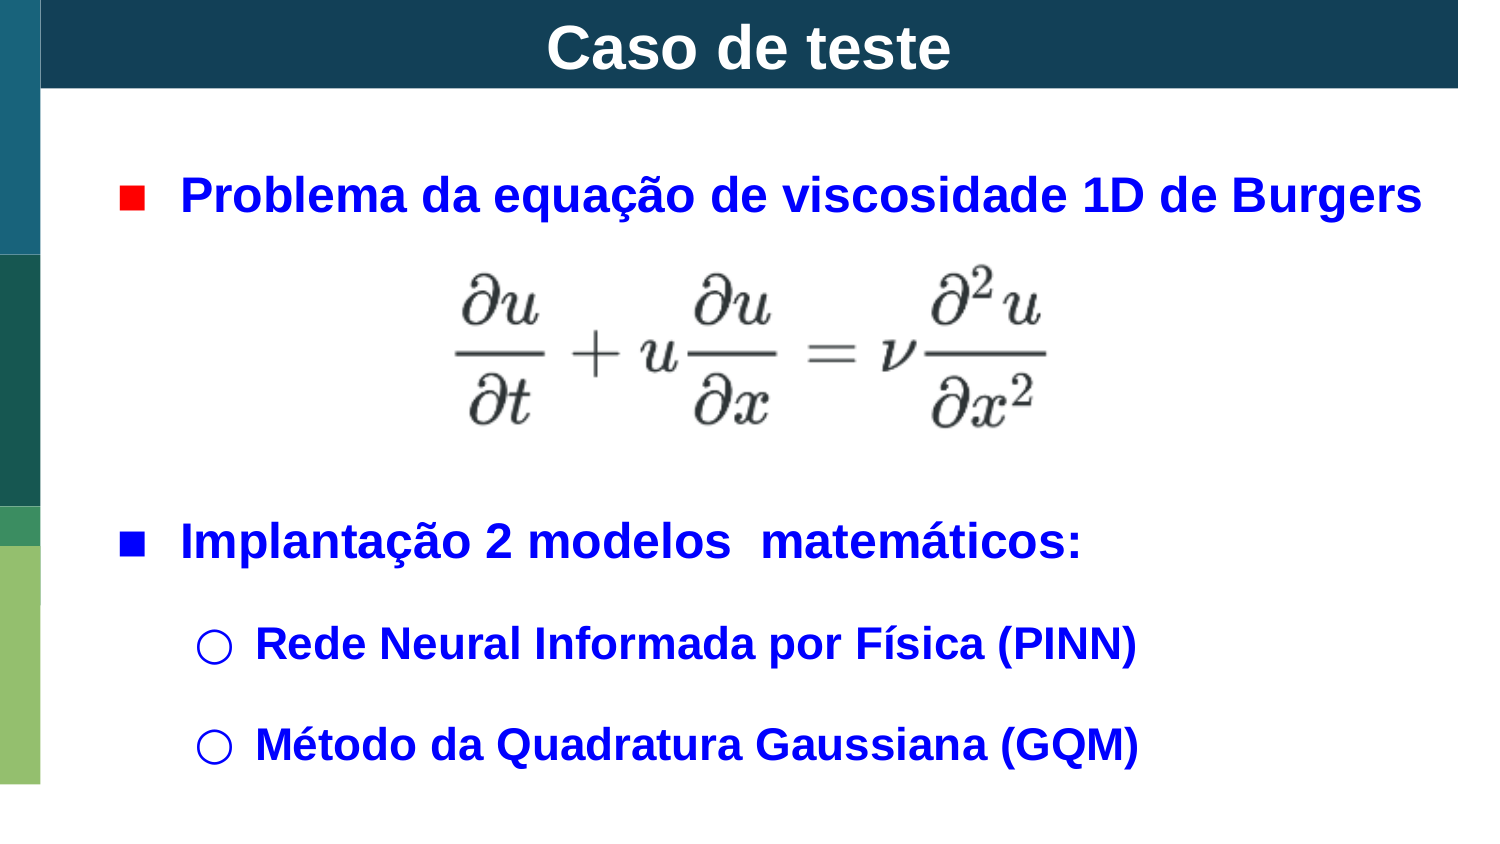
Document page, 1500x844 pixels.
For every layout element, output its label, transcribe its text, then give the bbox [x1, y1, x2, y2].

picture [444, 259, 1054, 434]
text_box Caso de teste [40, 0, 1458, 89]
text_box Problema da equação de viscosidade 1D de Burgers Implantação 2 modelos matemáticos: Rede Neural Informada por Física (PINN) Método da Quadratura Gaussiana (GQM) [90, 88, 1500, 844]
